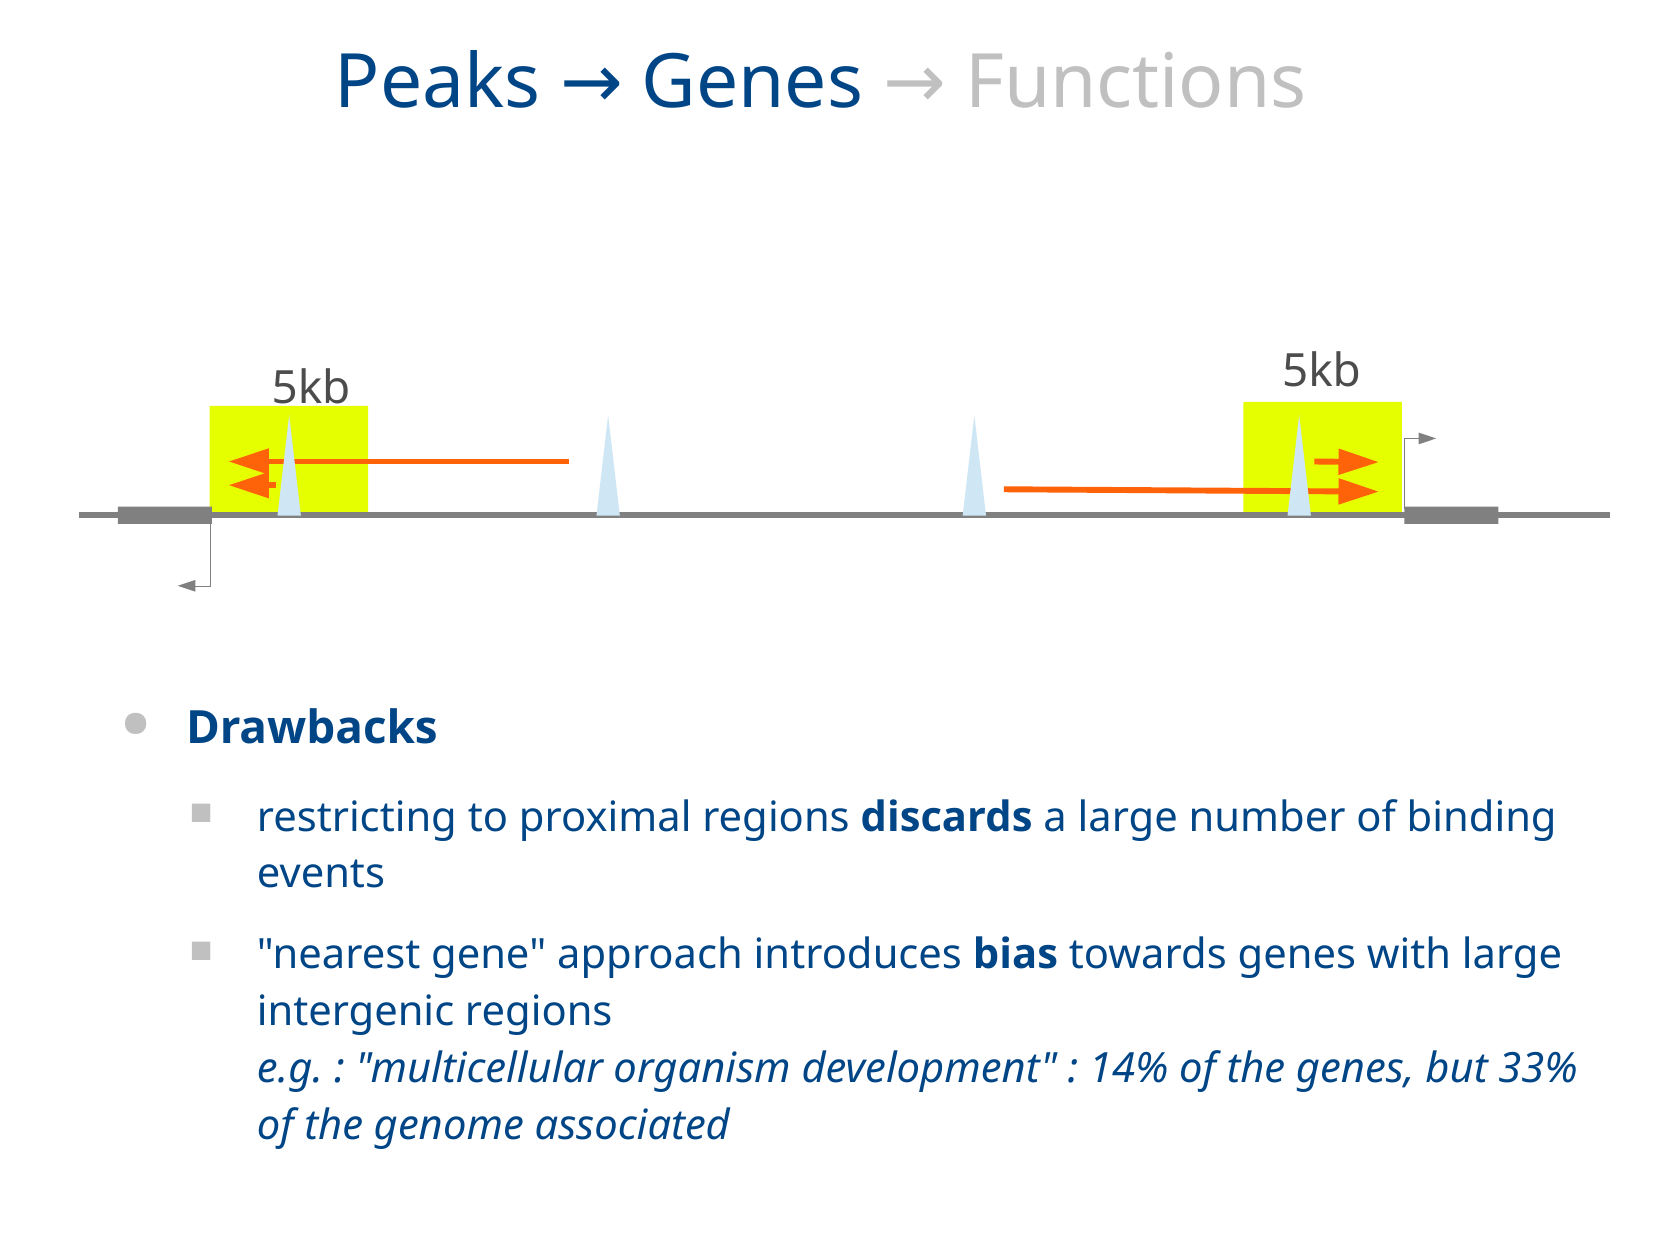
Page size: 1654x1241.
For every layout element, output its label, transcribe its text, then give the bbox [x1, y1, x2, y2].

text_box [596, 415, 620, 516]
text_box [1243, 401, 1402, 516]
text_box 5kb [256, 347, 377, 425]
text_box 5kb [1267, 330, 1388, 408]
list Drawbacks restricting to proximal regions discards a large number of binding events "nearest gene" approach introduces bias towards genes with large intergenic regions e.g. : "multicellular organism development" : 14% of the genes, but 33% of the genome associated [103, 694, 1592, 1162]
text_box [117, 405, 369, 524]
text_box [962, 415, 987, 516]
title Peaks → Genes → Functions [76, 2, 1565, 154]
text_box [1404, 506, 1499, 524]
